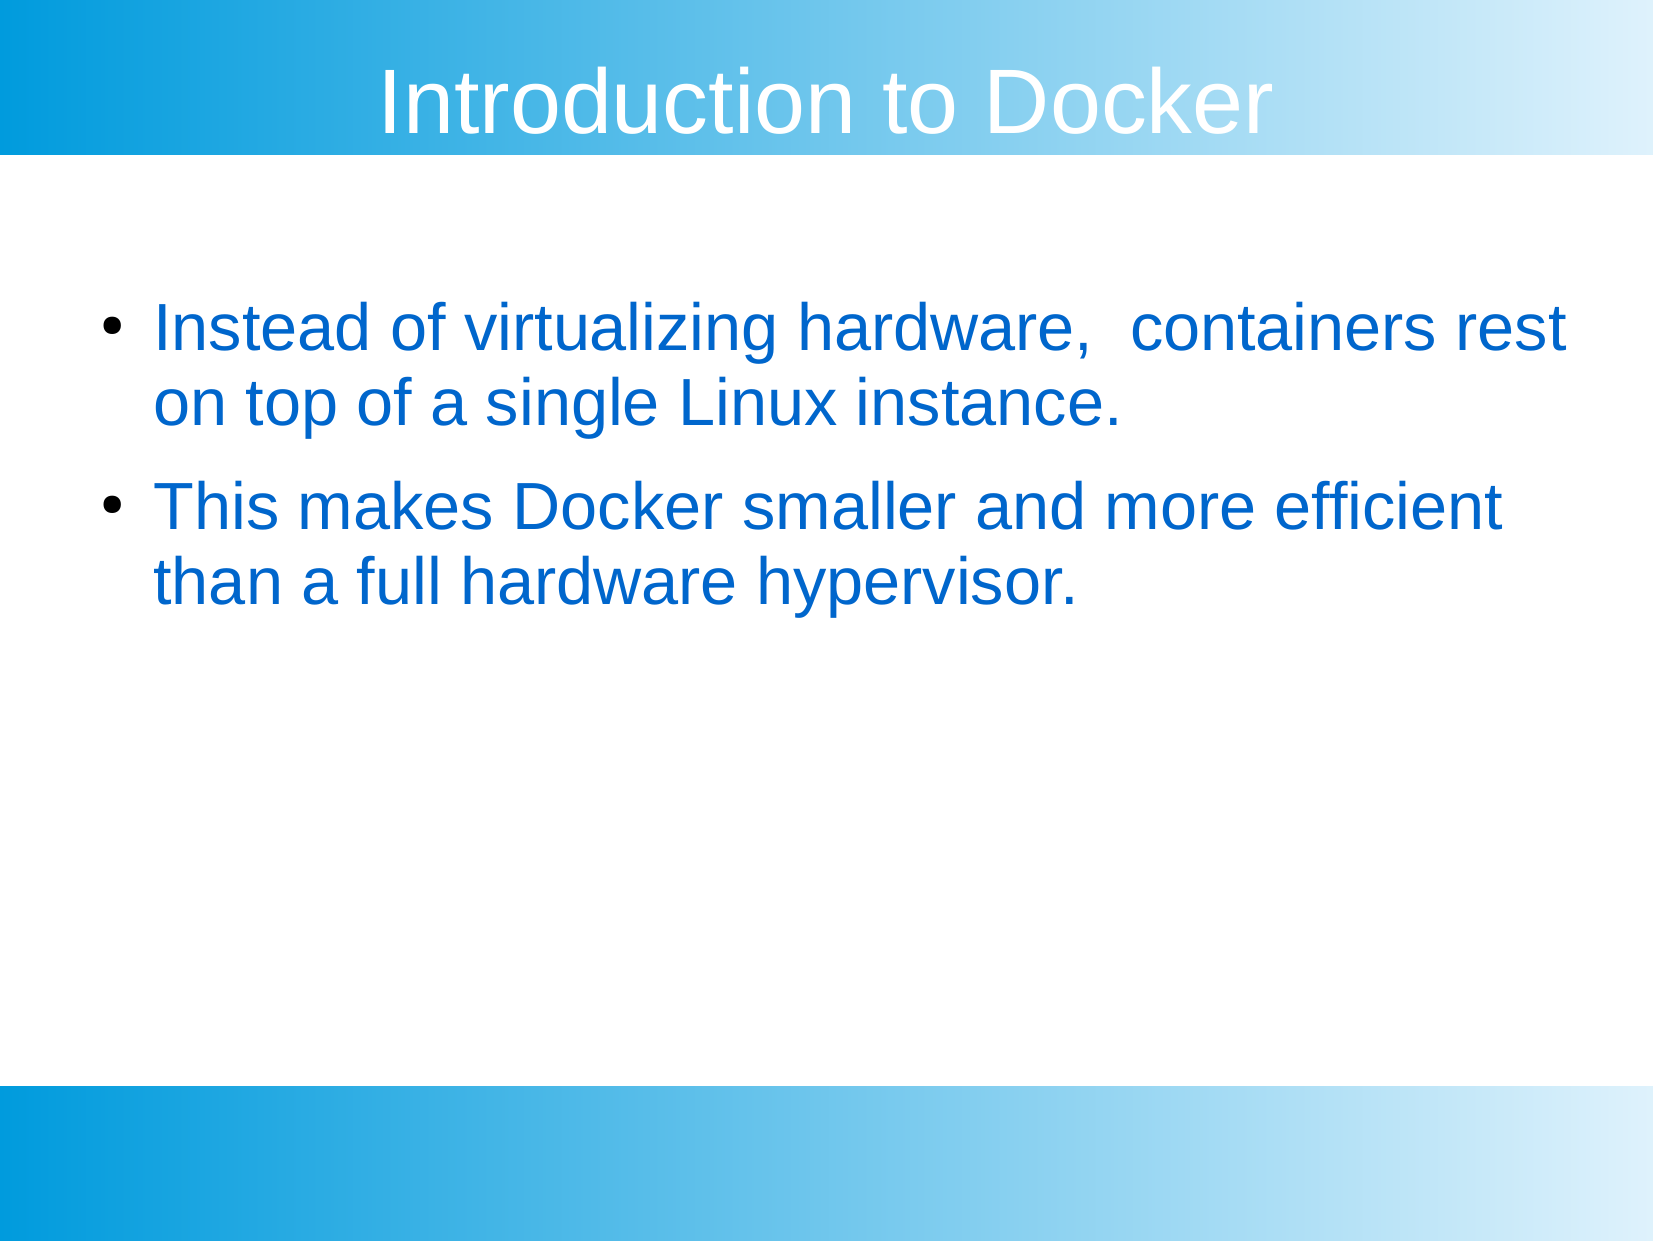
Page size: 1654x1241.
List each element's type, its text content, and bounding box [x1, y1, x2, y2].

title Introduction to Docker [82, 49, 1571, 155]
list Instead of virtualizing hardware, containers rest on top of a single Linux instance. This makes Docker smaller and more efficient than a full hardware hypervisor. [82, 290, 1571, 1010]
